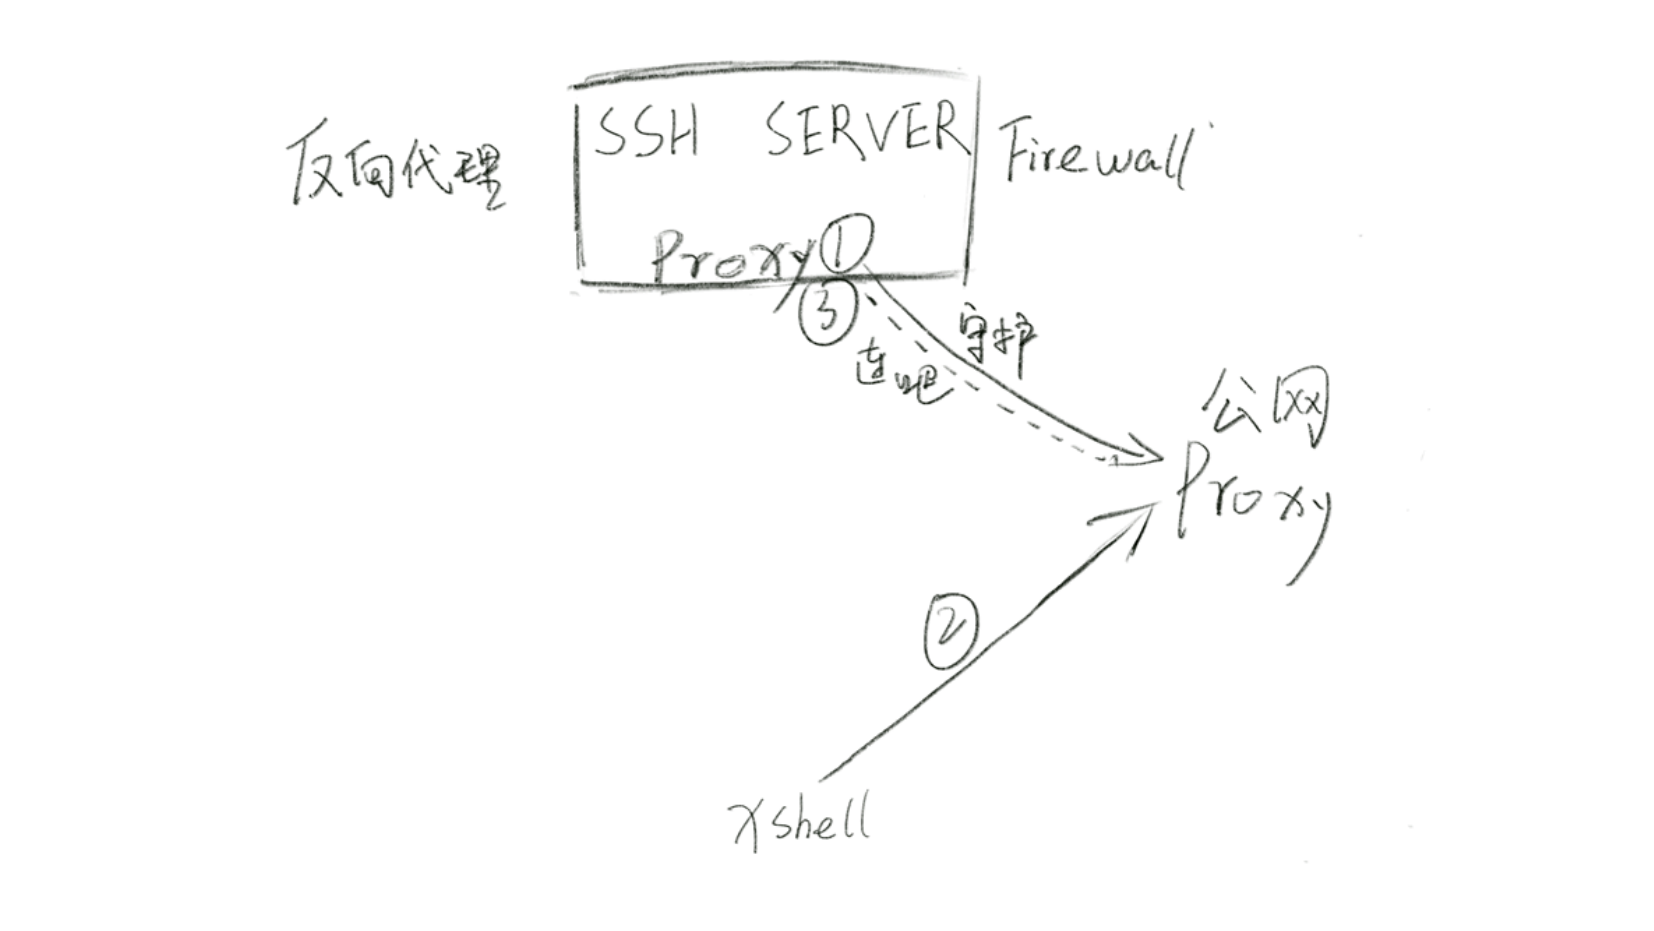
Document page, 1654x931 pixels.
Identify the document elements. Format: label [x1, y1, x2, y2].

picture [208, 1, 1450, 931]
